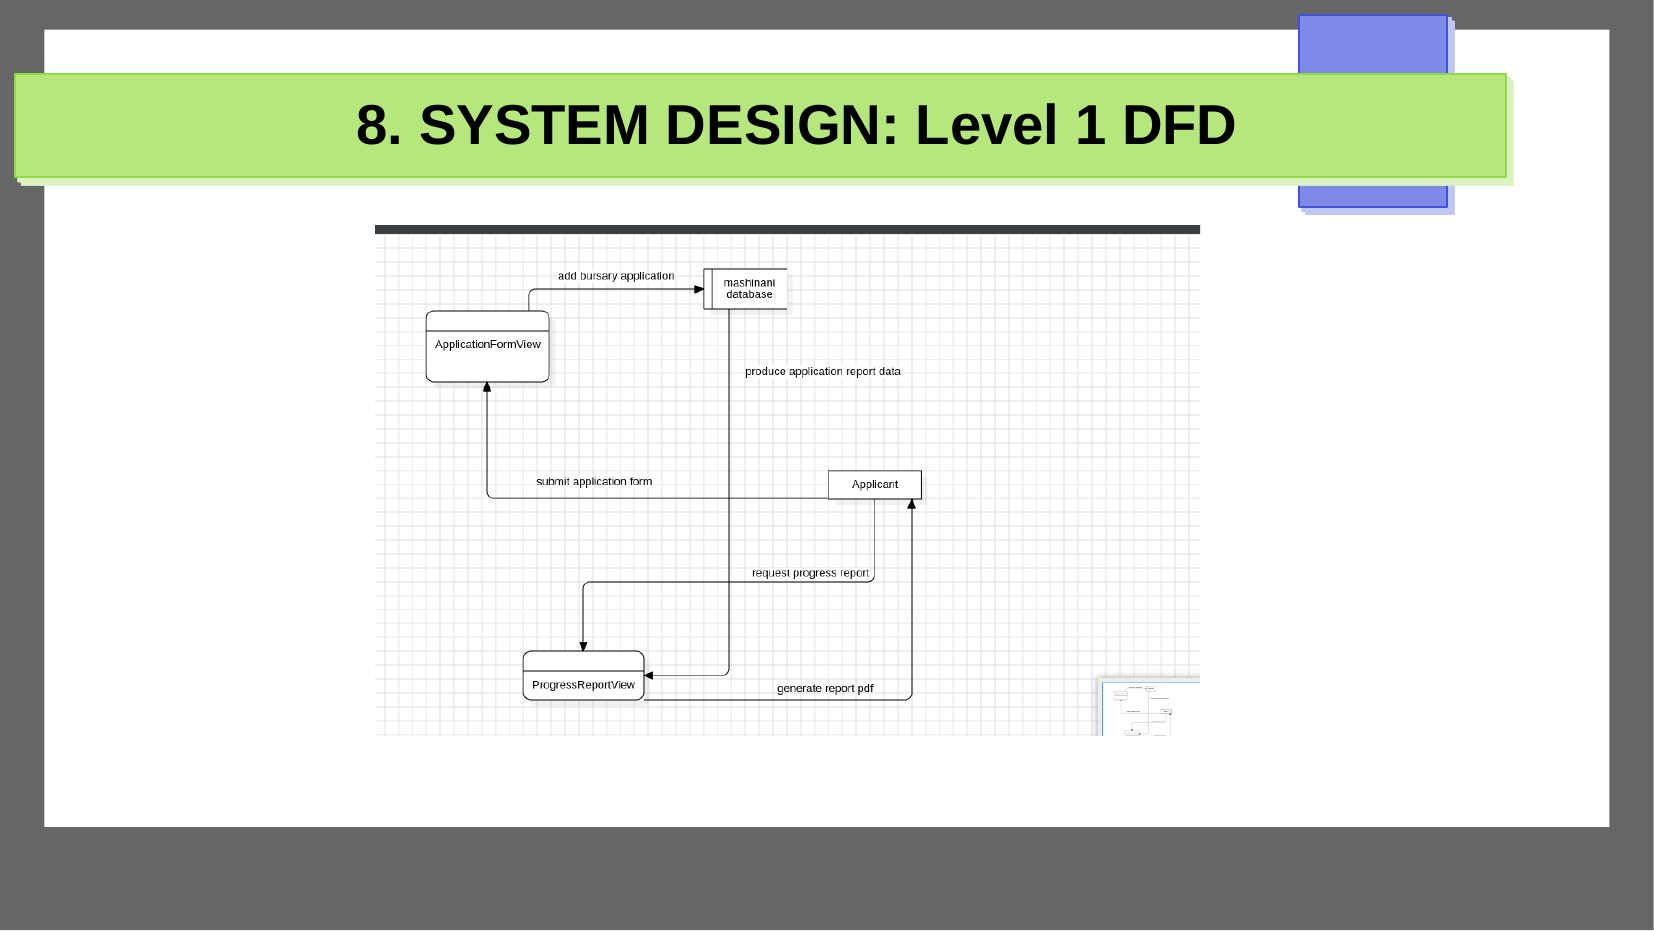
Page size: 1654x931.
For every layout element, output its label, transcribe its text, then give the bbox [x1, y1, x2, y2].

picture [375, 225, 1201, 736]
title 8. SYSTEM DESIGN: Level 1 DFD [88, 73, 1506, 178]
